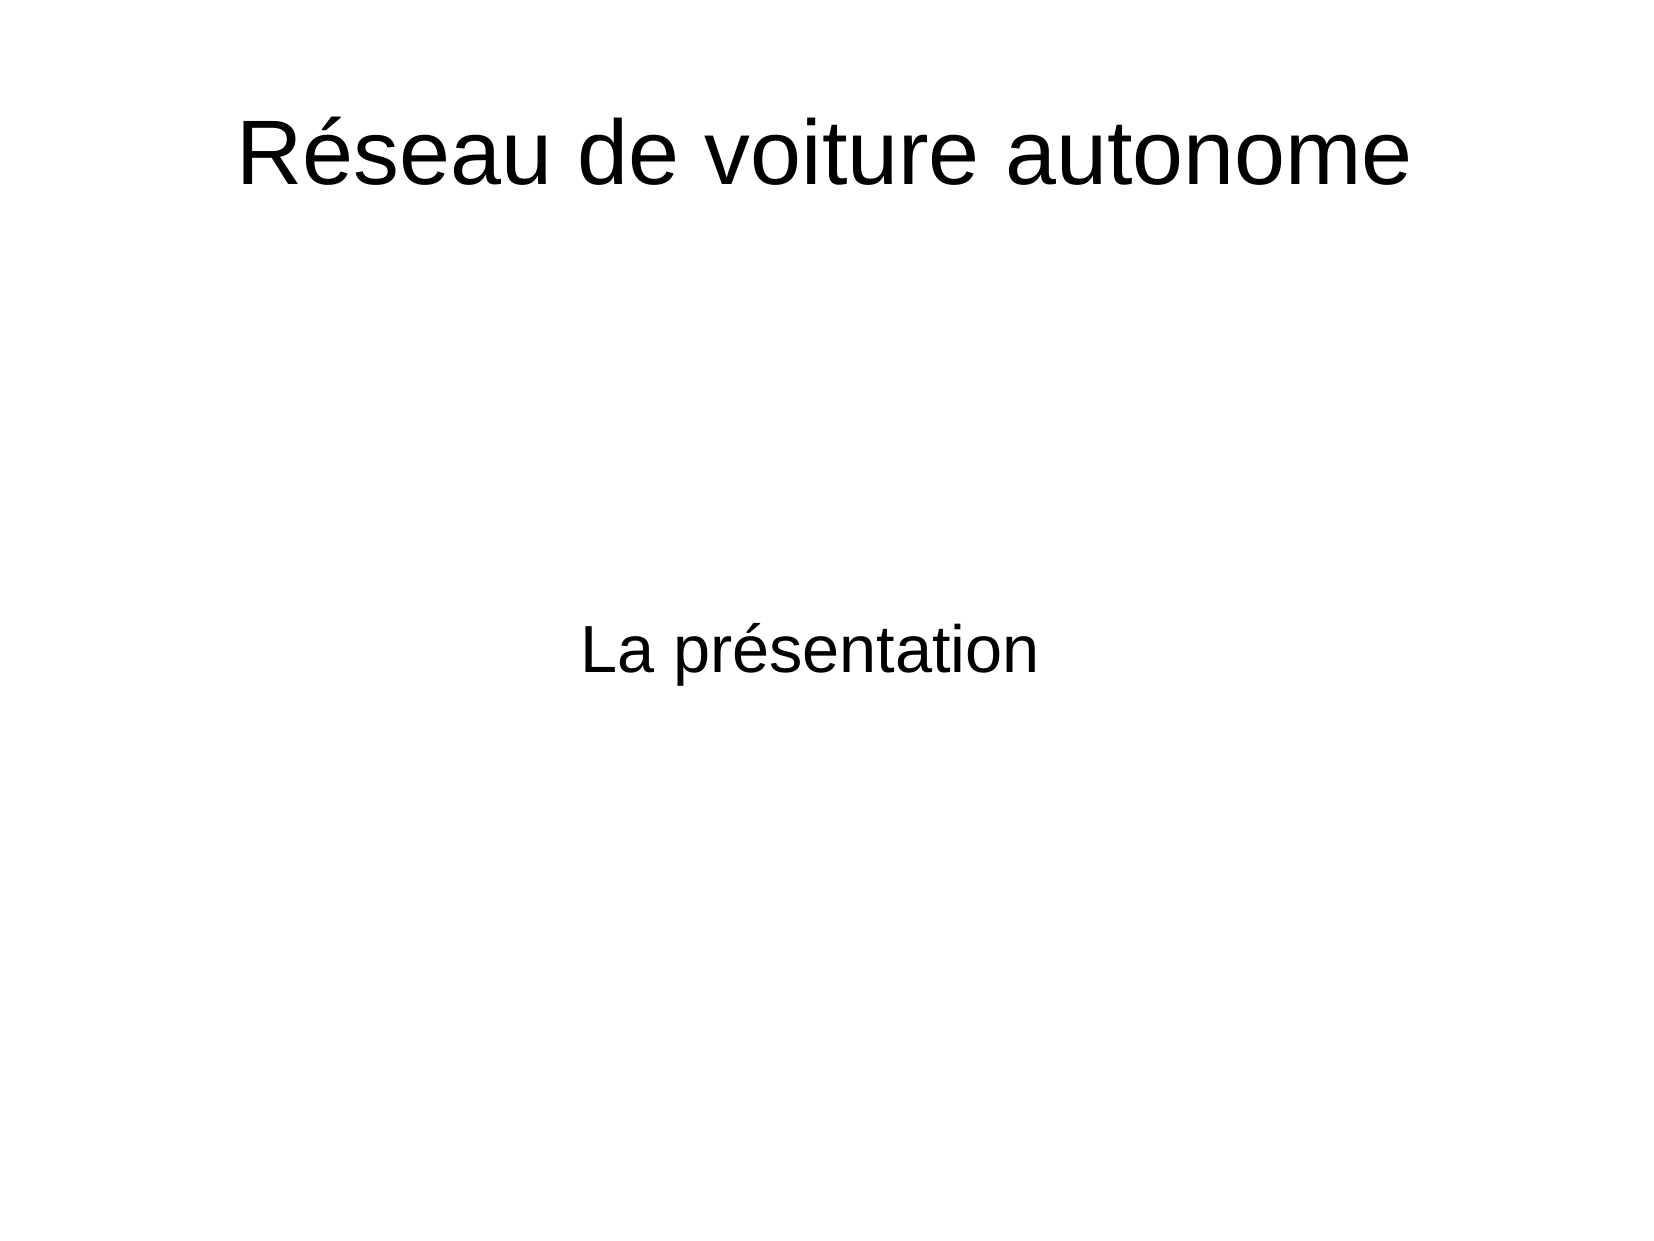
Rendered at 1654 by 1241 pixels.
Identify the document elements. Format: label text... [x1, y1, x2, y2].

subtitle La présentation [82, 290, 1538, 1010]
title Réseau de voiture autonome [82, 49, 1571, 257]
